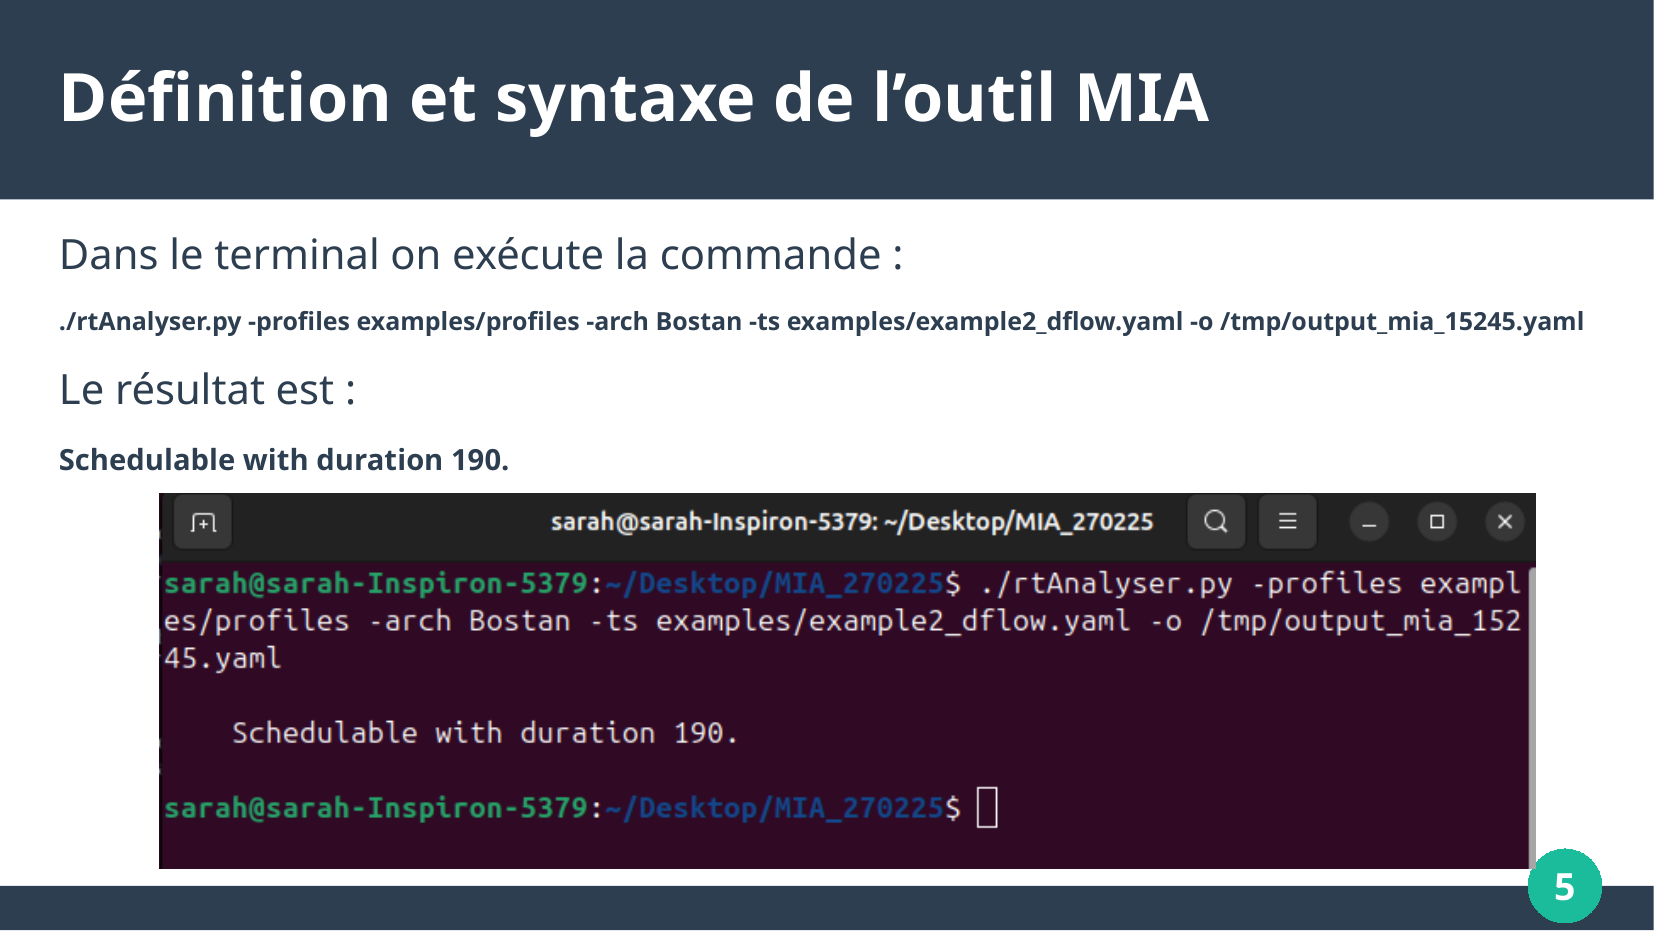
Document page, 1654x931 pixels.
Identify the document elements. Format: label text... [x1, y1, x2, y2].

list Dans le terminal on exécute la commande : ./rtAnalyser.py -profiles examples/profiles -arch Bostan -ts examples/example2_dflow.yaml -o /tmp/output_mia_15245.yaml Le résultat est : Schedulable with duration 190. [59, 225, 1595, 858]
title Définition et syntaxe de l’outil MIA [59, 37, 1595, 156]
picture [159, 493, 1536, 869]
